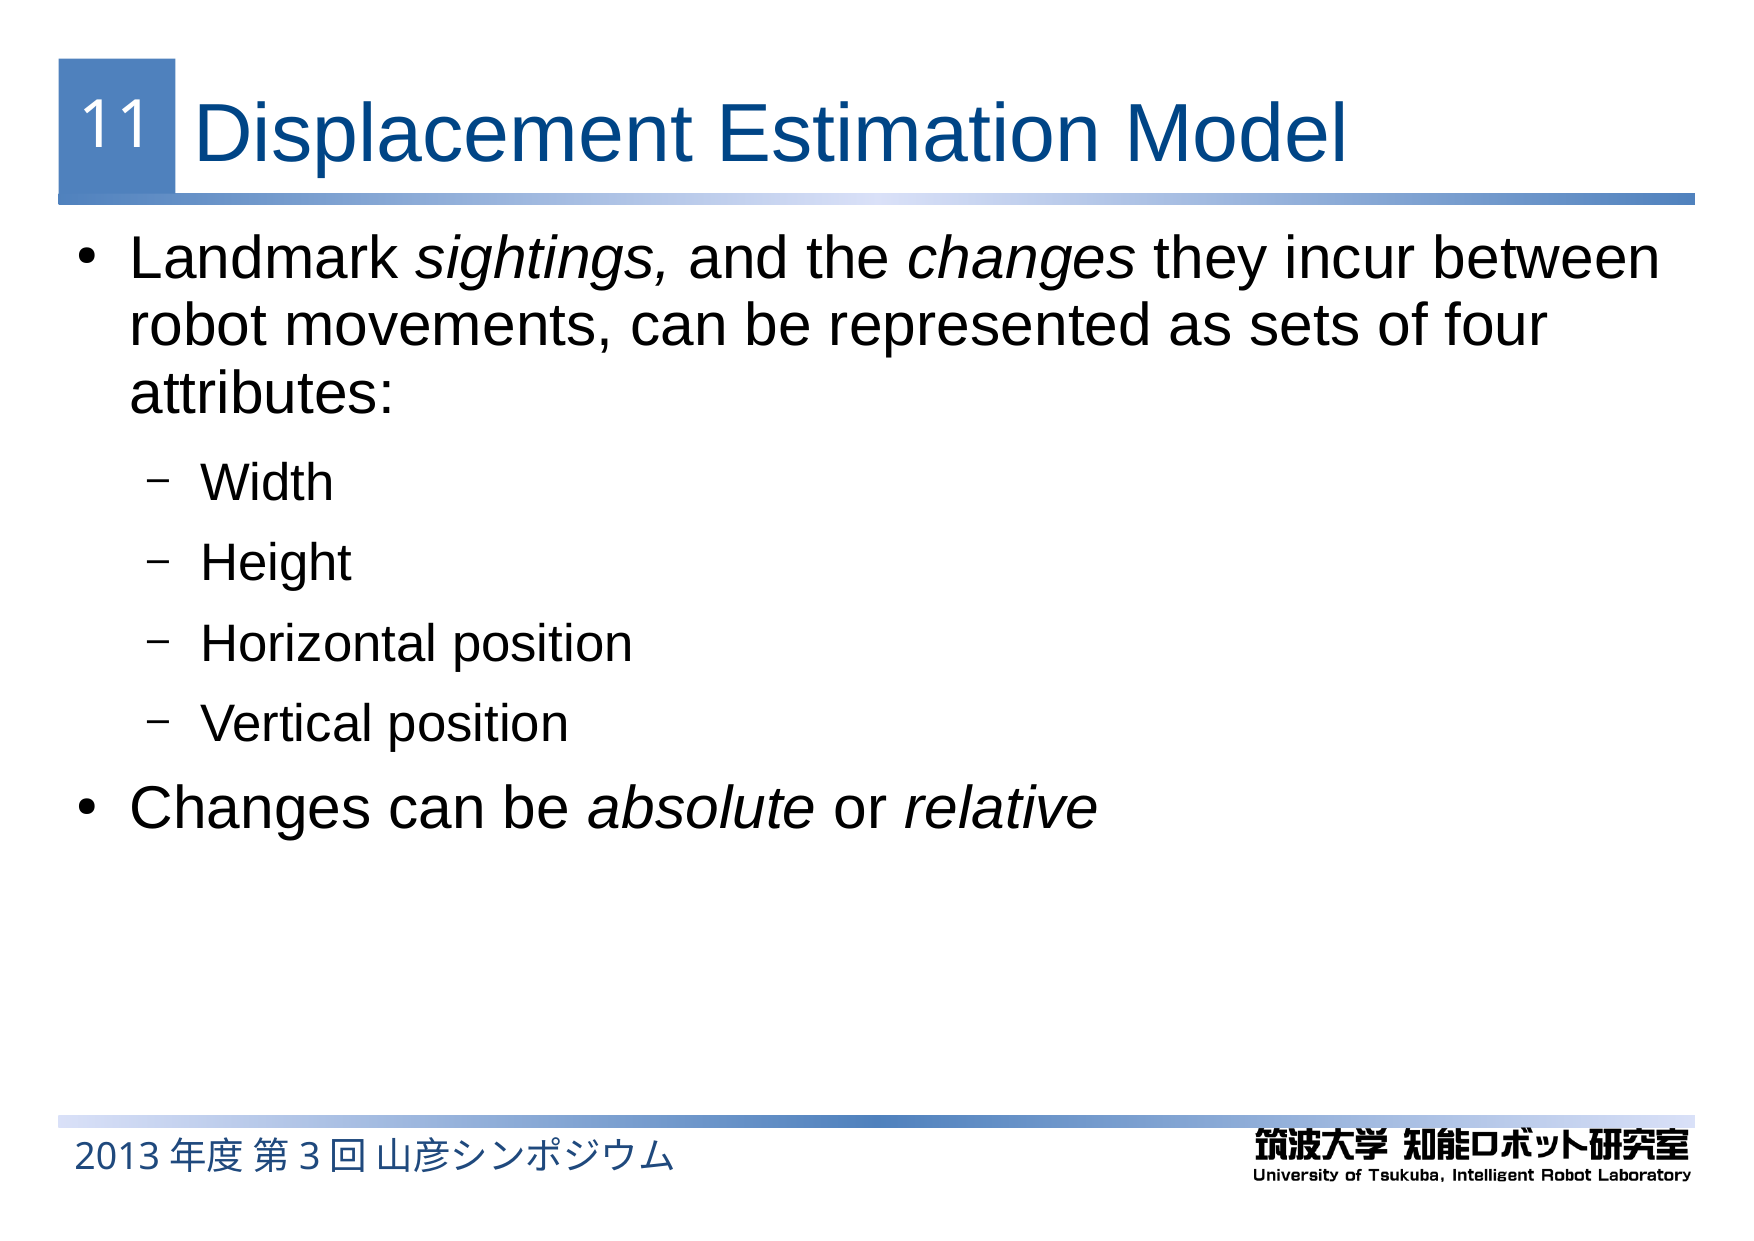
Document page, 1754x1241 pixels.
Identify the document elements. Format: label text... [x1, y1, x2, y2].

picture [1252, 1127, 1691, 1182]
list Landmark sightings, and the changes they incur between robot movements, can be represented as sets of four attributes: Width Height Horizontal position Vertical position Changes can be absolute or relative [58, 223, 1696, 1109]
title Displacement Estimation Model [193, 61, 1651, 205]
